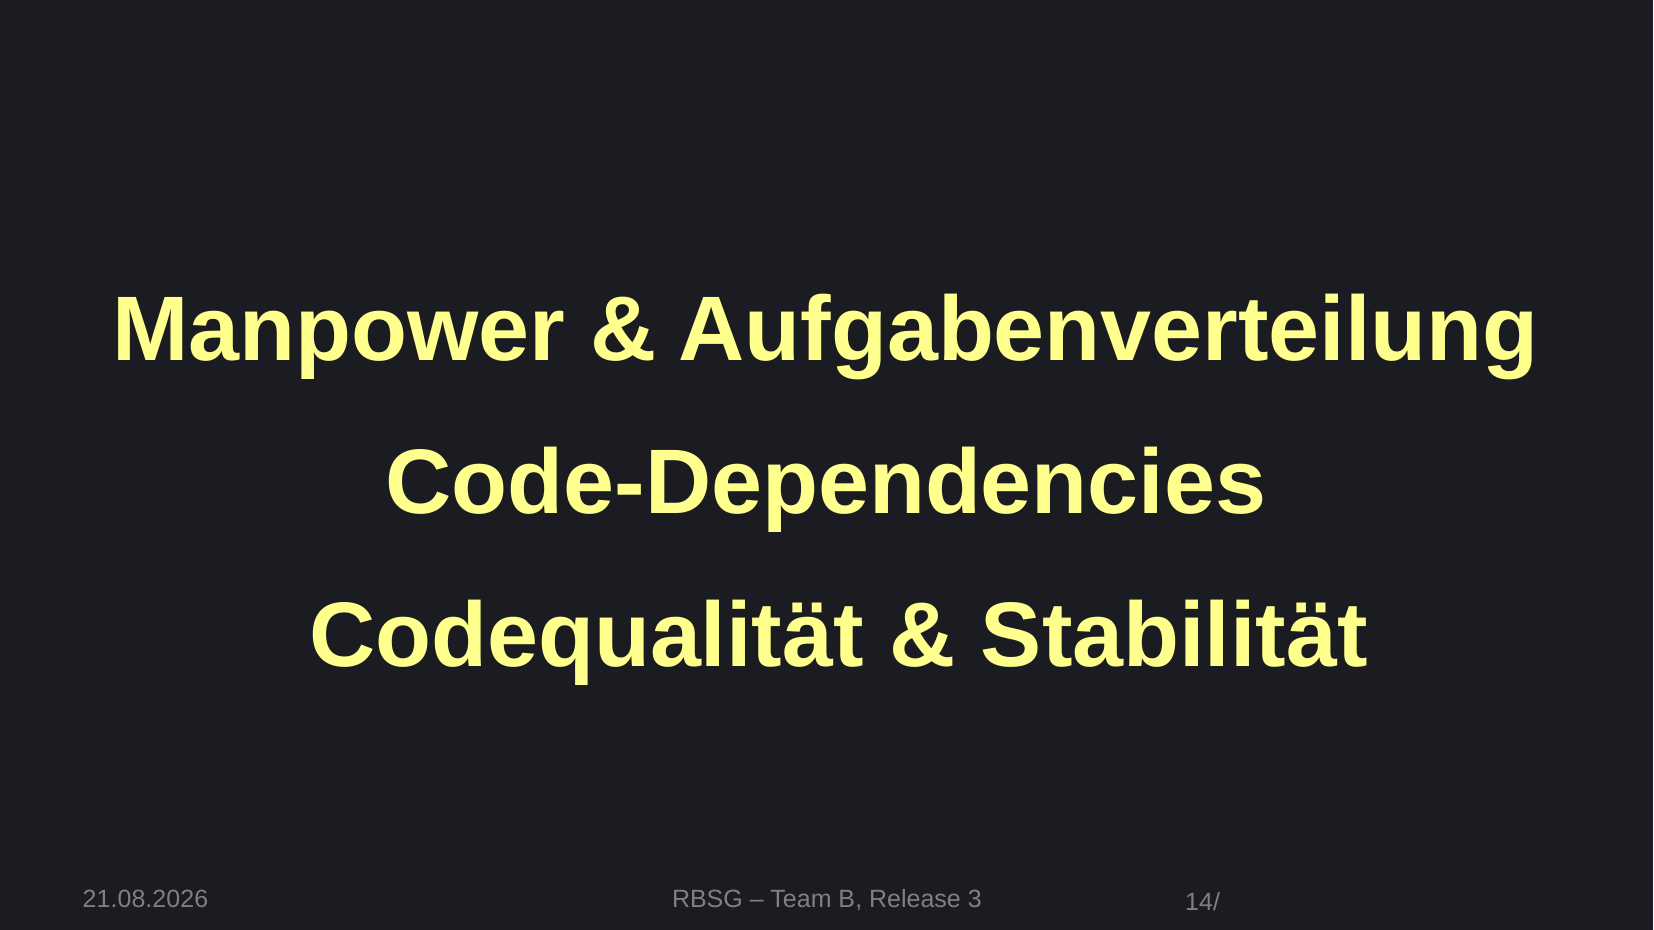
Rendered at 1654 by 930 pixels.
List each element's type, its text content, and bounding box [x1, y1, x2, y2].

text_box 13.08.2019 [82, 882, 468, 912]
text_box / [1185, 885, 1571, 912]
text_box Manpower & Aufgabenverteilung [169, 219, 1484, 387]
text_box RBSG – Team B, Release 3 [565, 882, 1090, 912]
text_box Code-Dependencies Codequalität & Stabilität [327, 371, 1326, 708]
